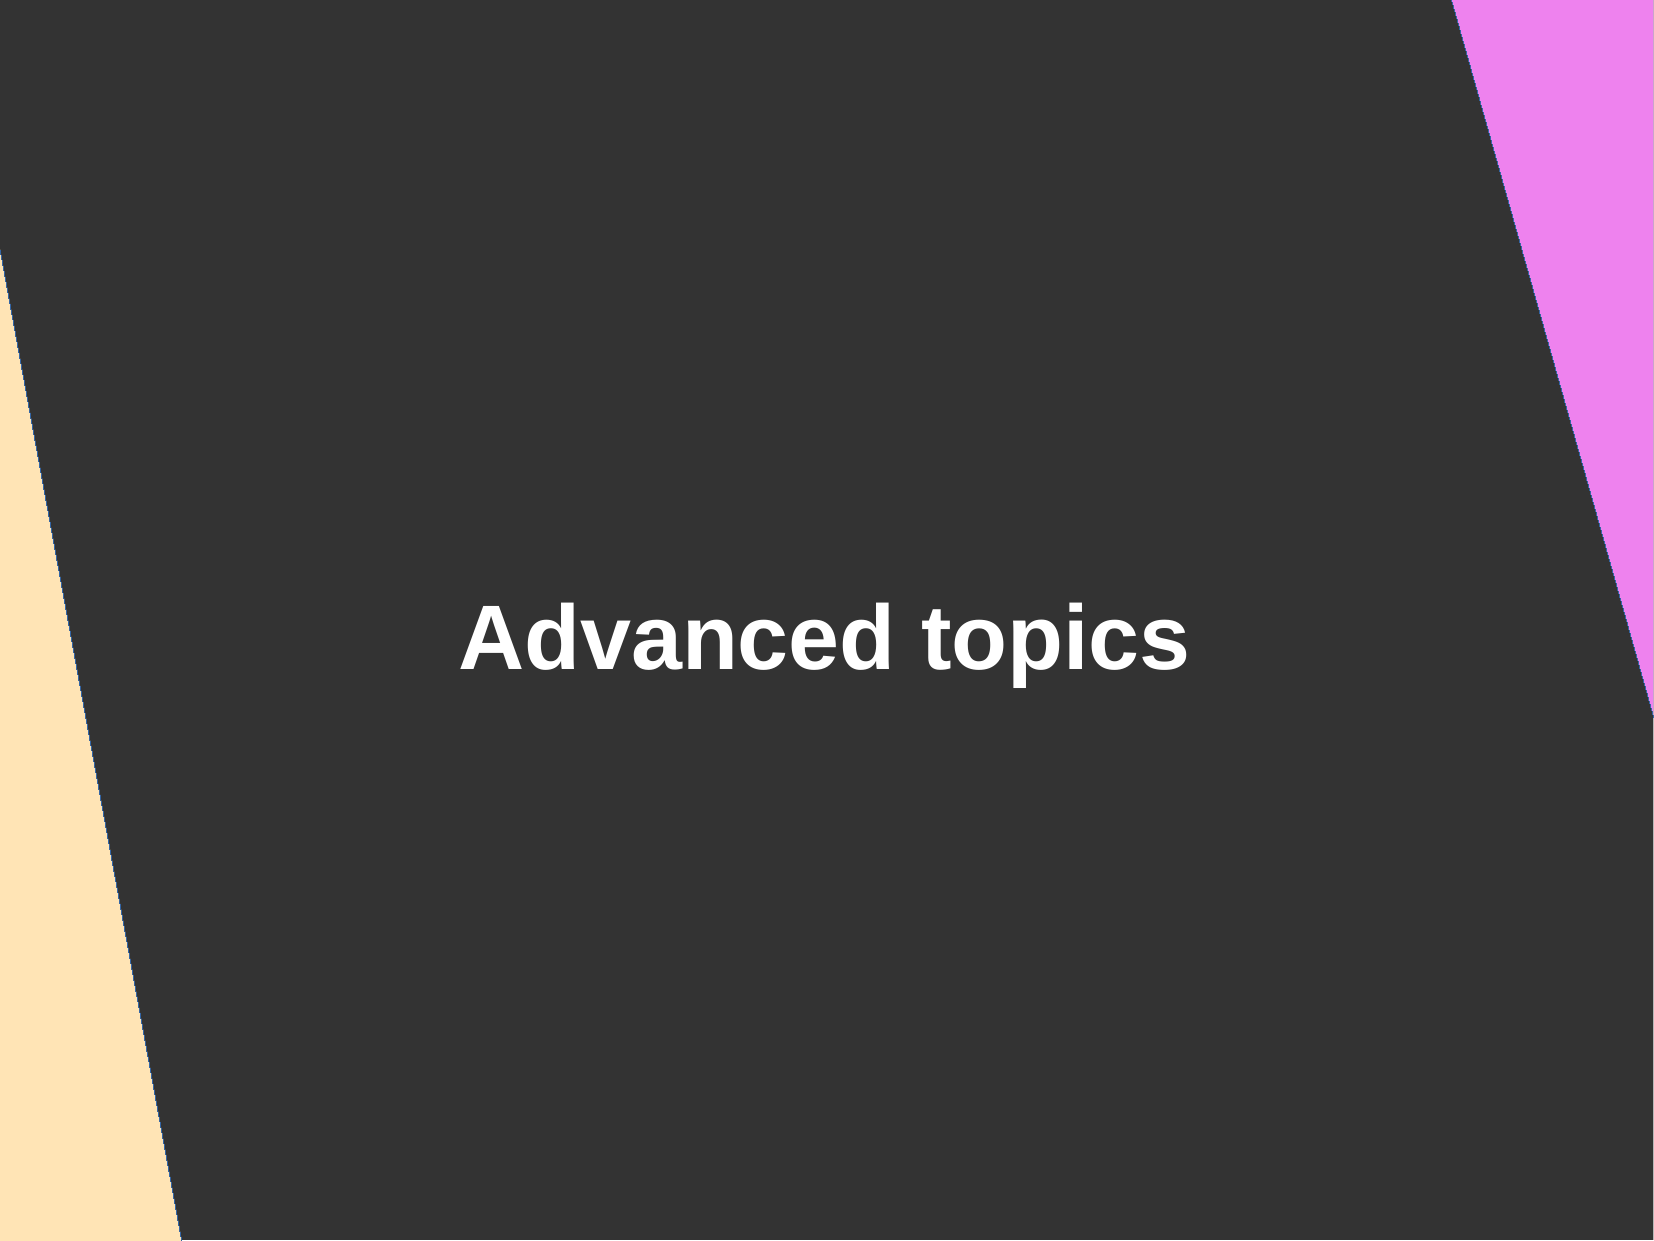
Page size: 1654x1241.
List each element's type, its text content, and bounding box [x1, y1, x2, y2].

text_box [0, 249, 182, 1241]
title Advanced topics [62, 586, 1621, 690]
text_box [1451, 0, 1654, 718]
